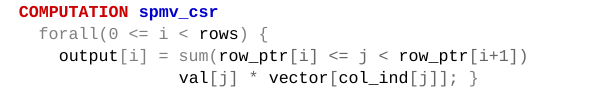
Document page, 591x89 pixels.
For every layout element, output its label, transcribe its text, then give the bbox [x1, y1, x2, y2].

text_box COMPUTATION spmv_csr forall(0 <= i < rows) { output[i] = sum(row_ptr[i] <= j < row_ptr[i+1]) val[j] * vector[col_ind[j]]; } [5, 5, 585, 83]
